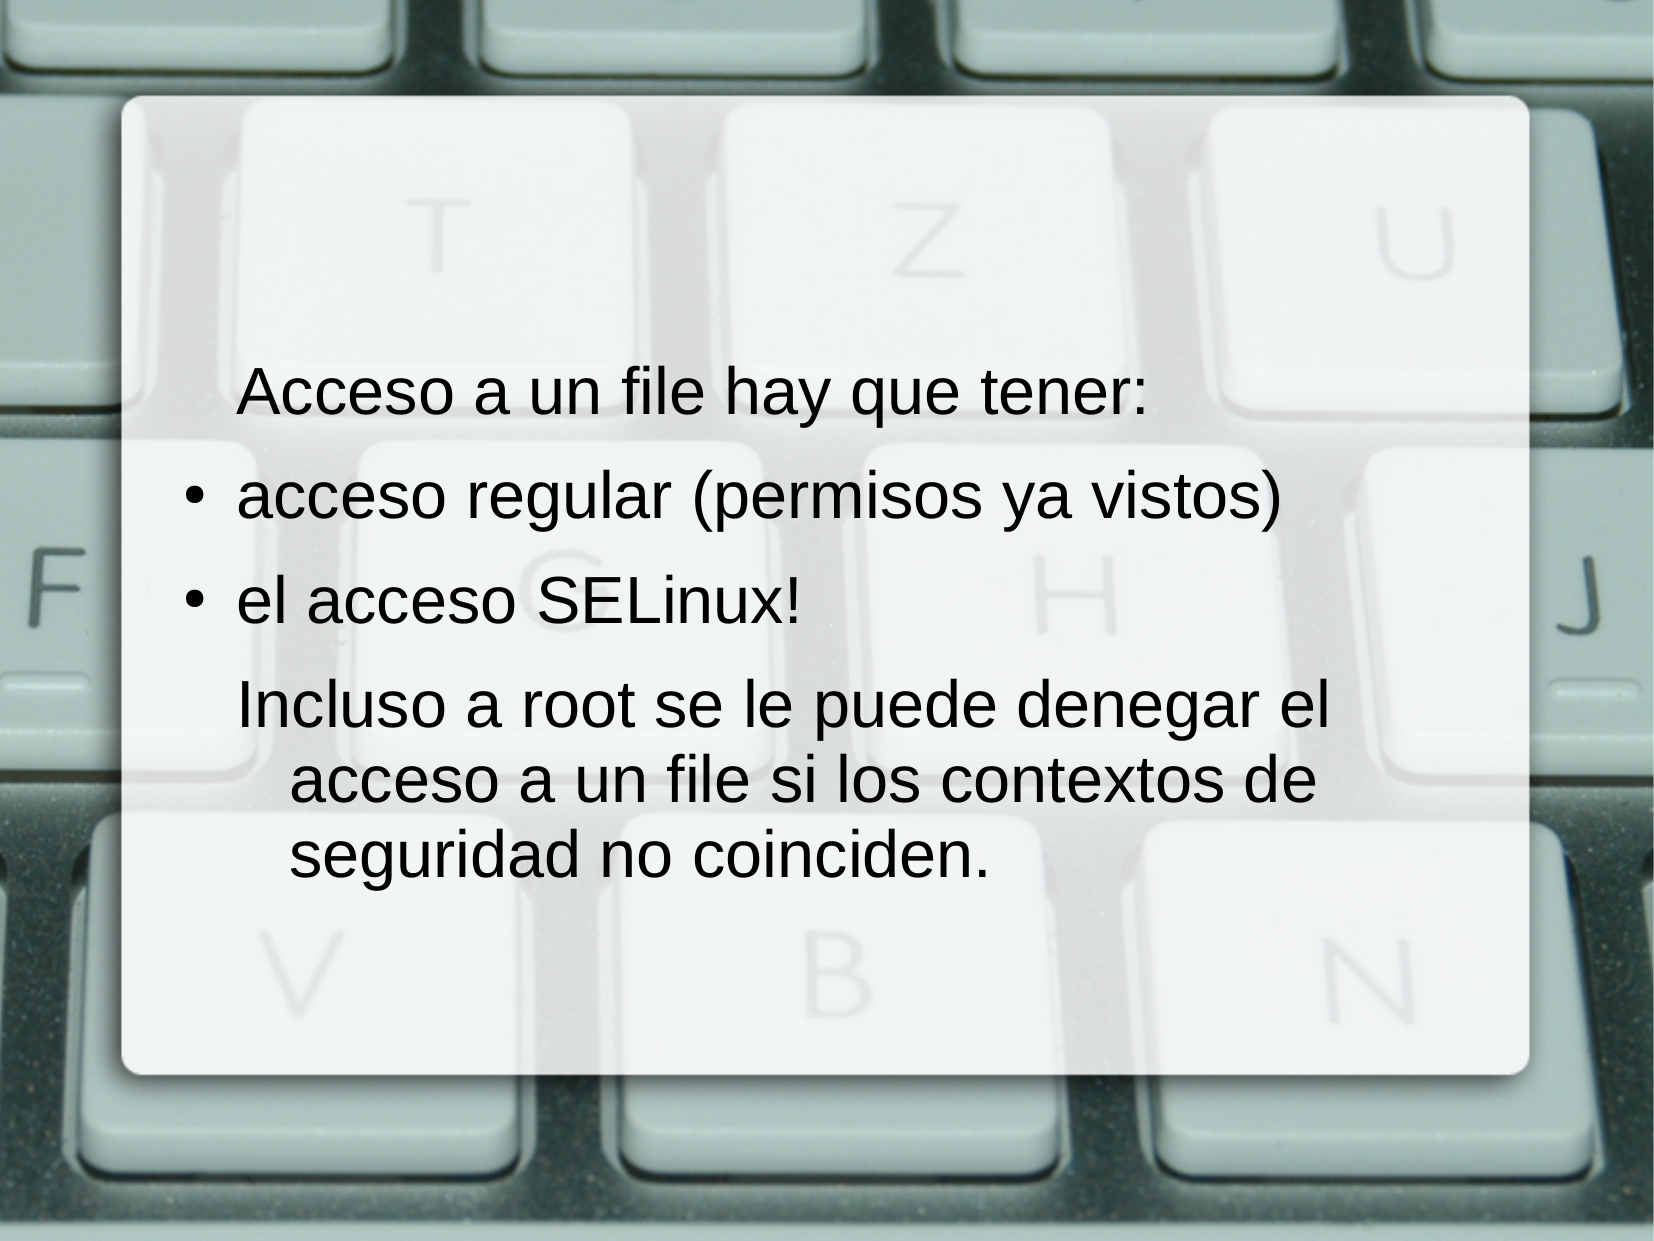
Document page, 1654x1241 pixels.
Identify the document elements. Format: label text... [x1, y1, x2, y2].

picture [0, 0, 1654, 1241]
list Acceso a un file hay que tener: acceso regular (permisos ya vistos) el acceso SELinux! Incluso a root se le puede denegar el acceso a un file si los contextos de seguridad no coinciden. [147, 354, 1506, 1173]
